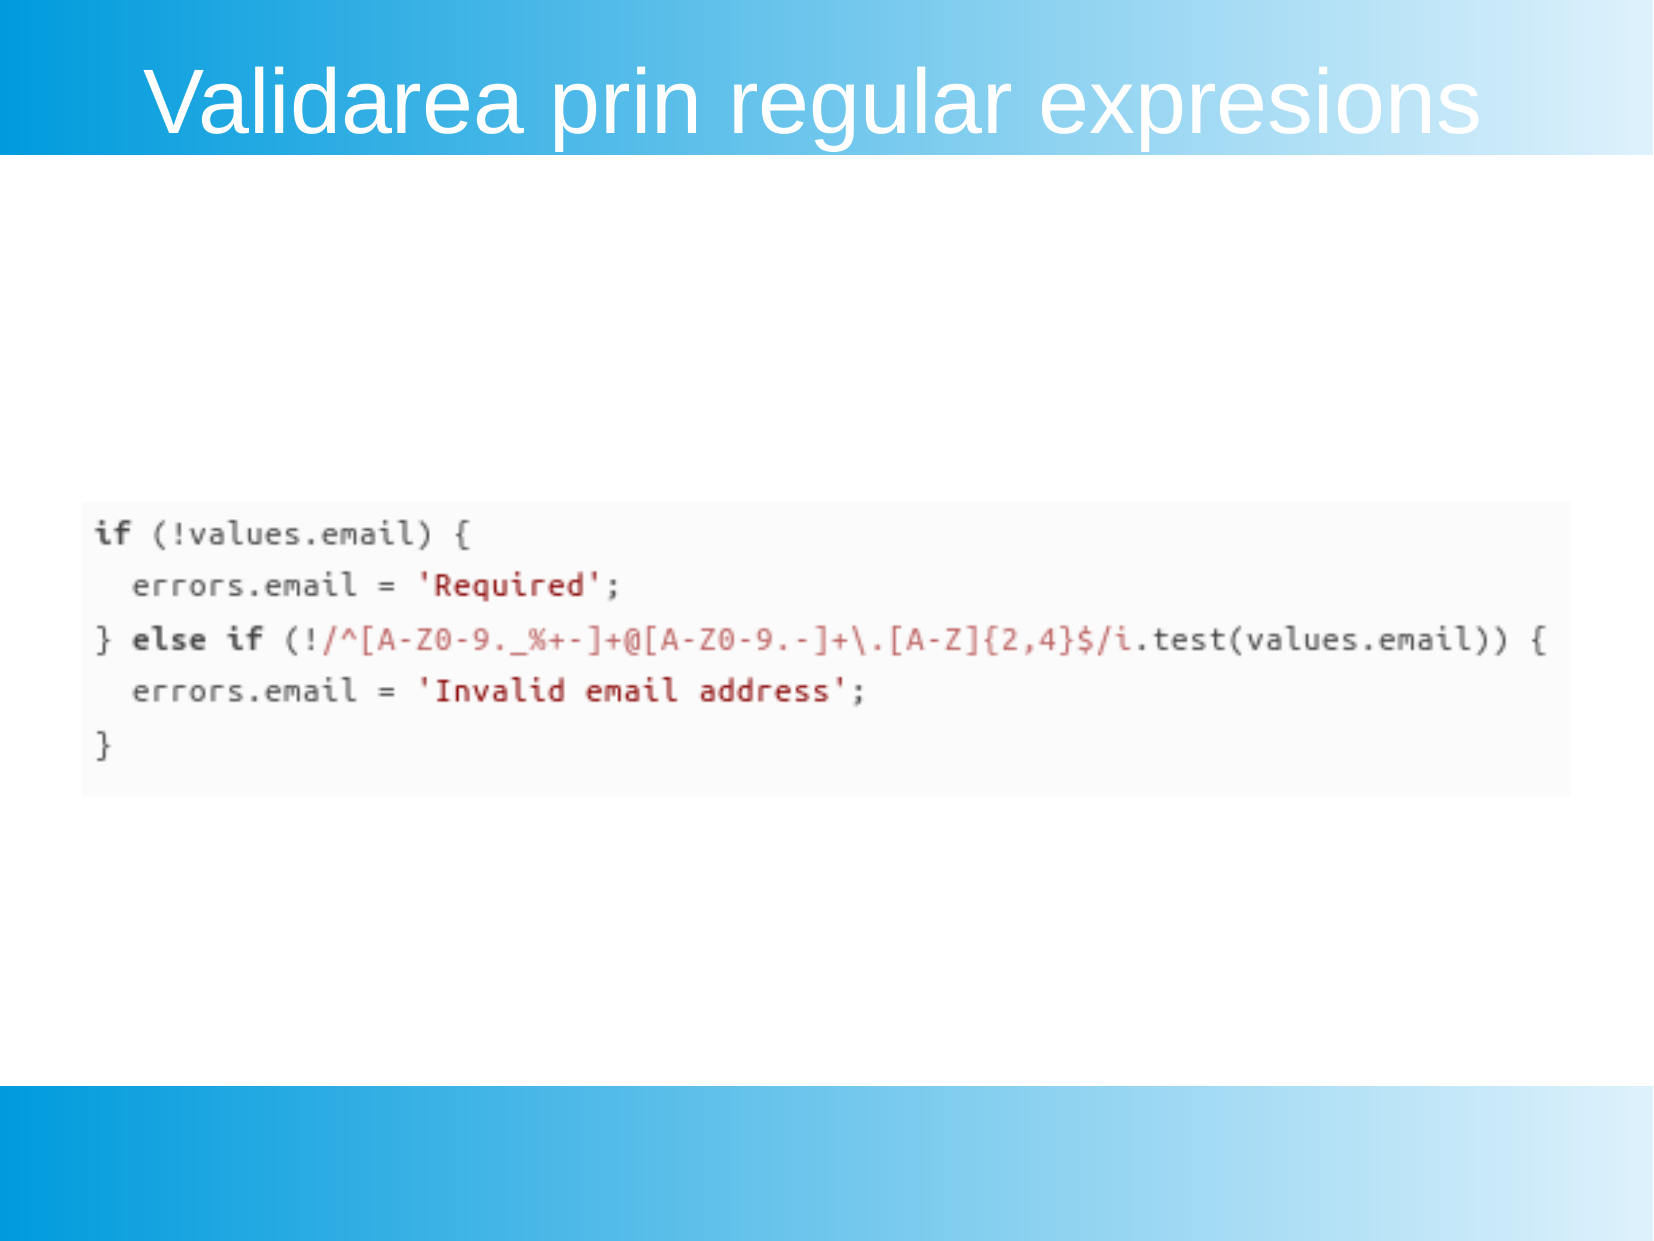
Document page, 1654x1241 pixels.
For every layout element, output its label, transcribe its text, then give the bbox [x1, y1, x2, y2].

picture [82, 502, 1571, 797]
title Validarea prin regular expresions [82, 49, 1571, 155]
